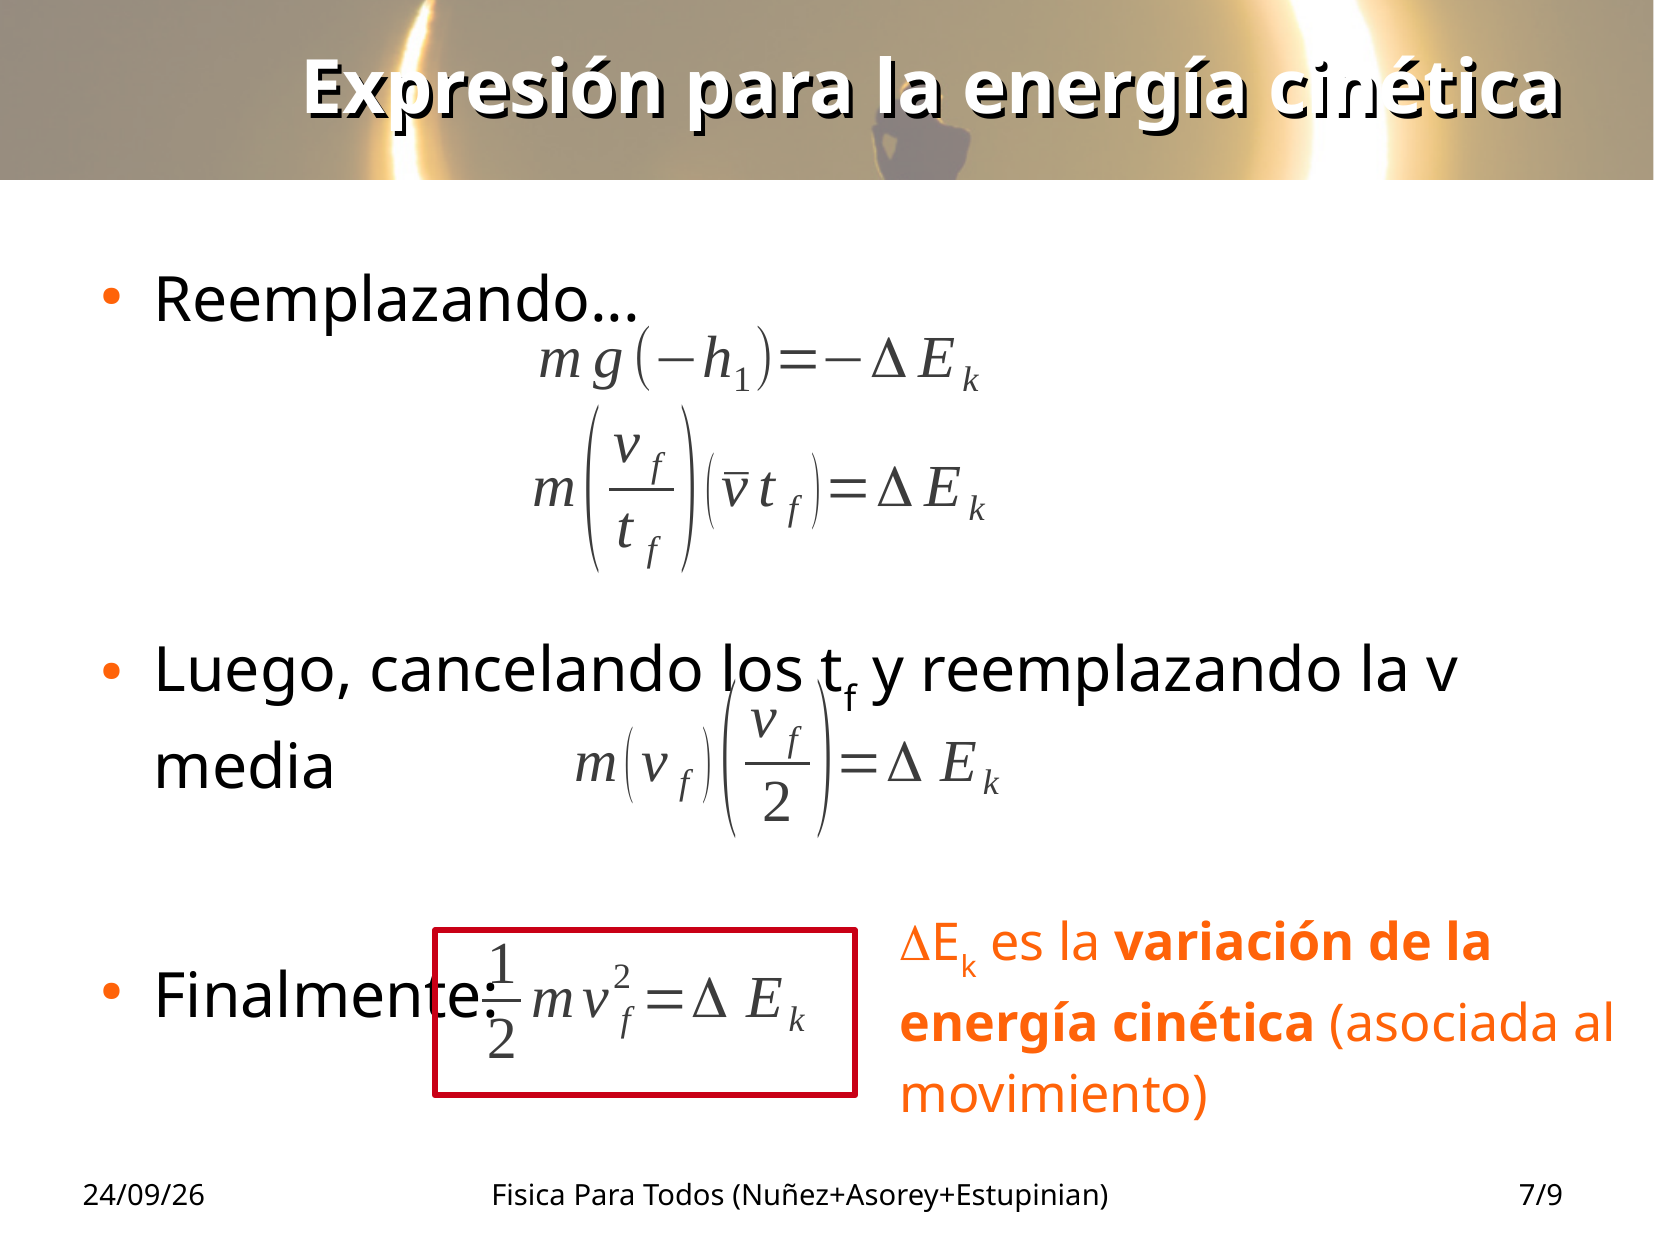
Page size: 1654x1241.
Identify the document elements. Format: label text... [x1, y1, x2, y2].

title Expresión para la energía cinética [75, 19, 1564, 151]
picture [0, 0, 1654, 180]
chart [473, 930, 814, 1072]
text_box DEk es la variación de la energía cinética (asociada al movimiento) [885, 897, 1636, 1141]
list Reemplazando... Luego, cancelando los tf y reemplazando la v media Finalmente: [82, 255, 1571, 1141]
chart [525, 322, 995, 578]
chart [566, 676, 1009, 843]
